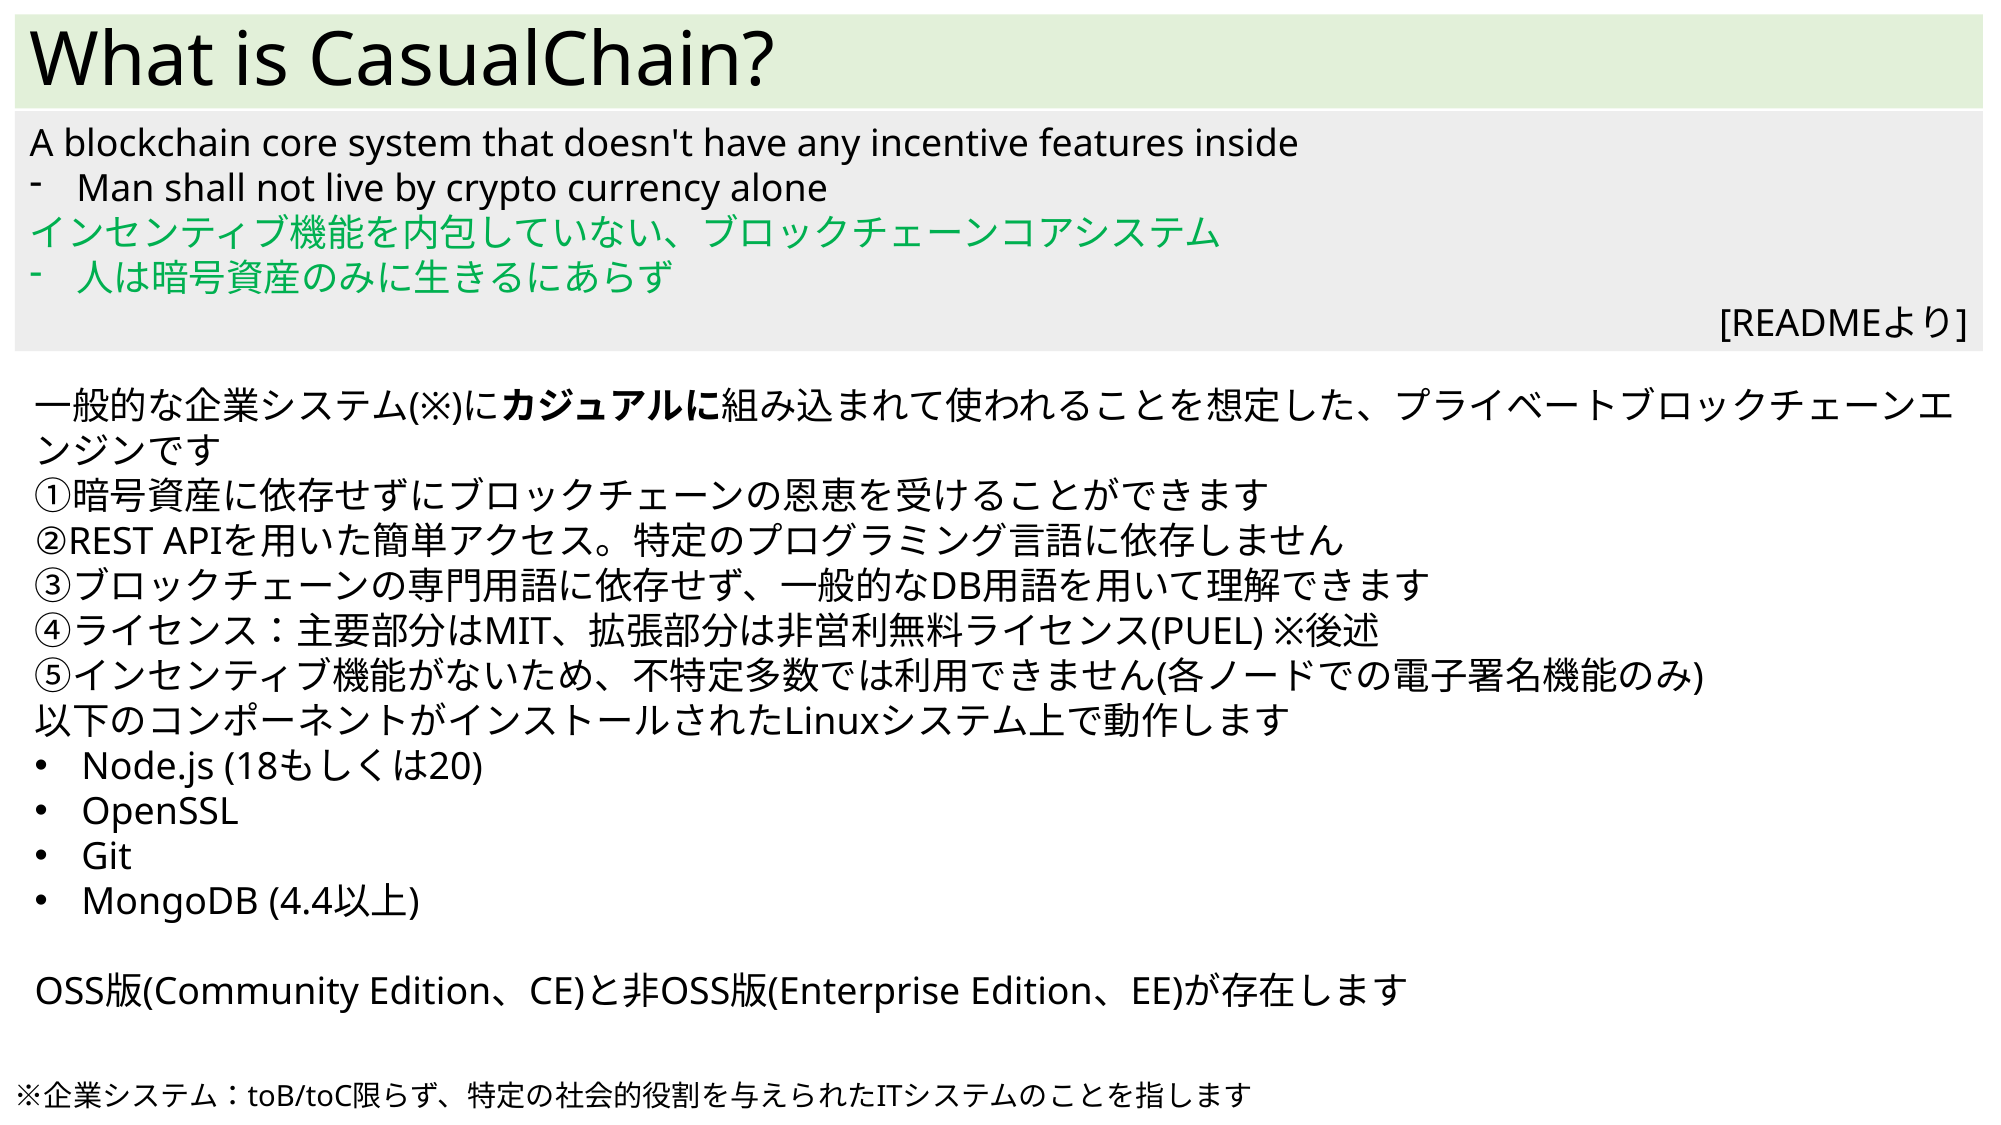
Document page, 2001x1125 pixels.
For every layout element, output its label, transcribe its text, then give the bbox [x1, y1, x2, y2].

text_box A blockchain core system that doesn't have any incentive features inside Man shall not live by crypto currency alone インセンティブ機能を内包していない、ブロックチェーンコアシステム 人は暗号資産のみに生きるにあらず [READMEより] [14, 111, 1983, 352]
text_box What is CasualChain? [14, 14, 1983, 109]
text_box 一般的な企業システム(※)にカジュアルに組み込まれて使われることを想定した、プライベートブロックチェーンエンジンです ①暗号資産に依存せずにブロックチェーンの恩恵を受けることができます ②REST APIを用いた簡単アクセス。特定のプログラミング言語に依存しません ③ブロックチェーンの専門用語に依存せず、一般的なDB用語を用いて理解できます ④ライセンス：主要部分はMIT、拡張部分は非営利無料ライセンス(PUEL) ※後述 ⑤インセンティブ機能がないため、不特定多数では利用できません(各ノードでの電子署名機能のみ) 以下のコンポーネントがインストールされたLinuxシステム上で動作します Node.js (18もしくは20) OpenSSL Git MongoDB (4.4以上) OSS版(Community Edition、CE)と非OSS版(Enterprise Edition、EE)が存在します [19, 374, 1983, 1020]
text_box ※企業システム：toB/toC限らず、特定の社会的役割を与えられたITシステムのことを指します [0, 1069, 1490, 1120]
